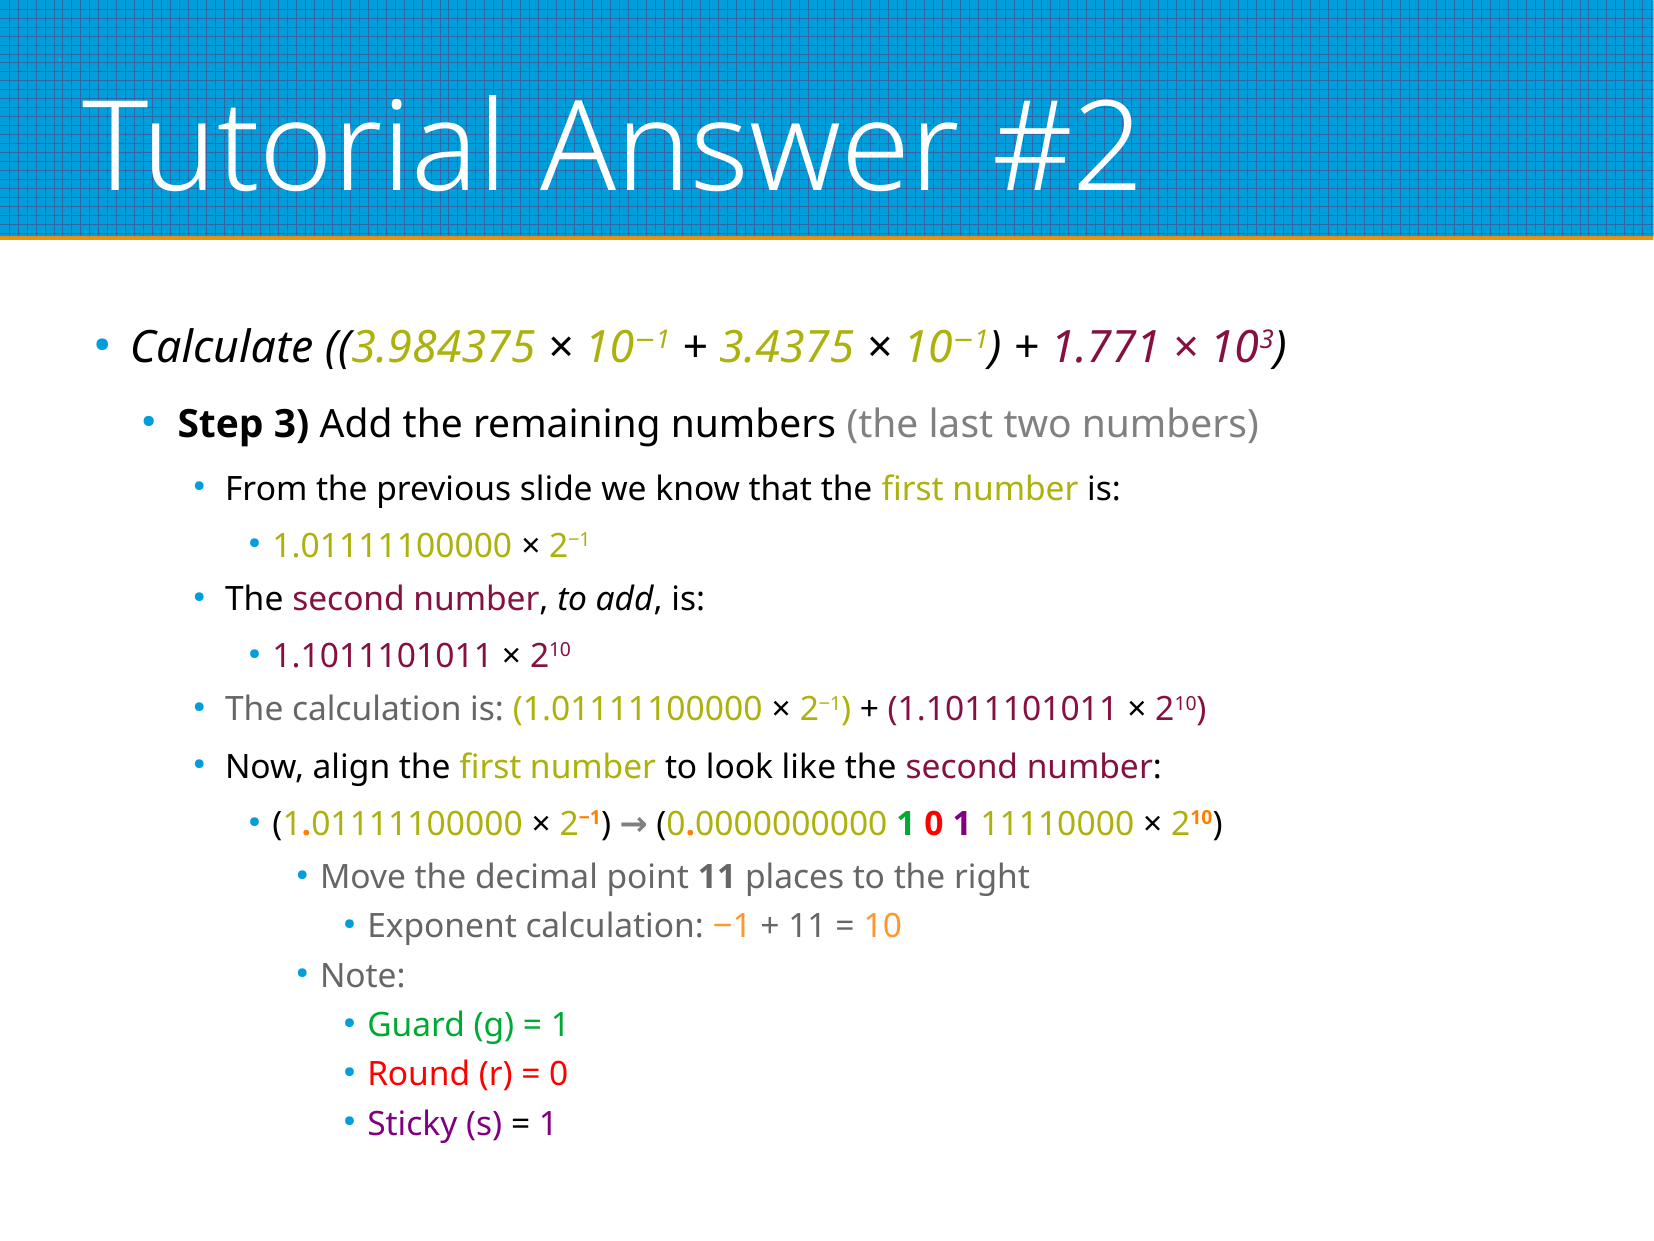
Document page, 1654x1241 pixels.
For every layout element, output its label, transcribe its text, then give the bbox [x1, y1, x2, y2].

list Calculate ((3.984375 × 10−1 + 3.4375 × 10−1) + 1.771 × 103) Step 3) Add the remaining numbers (the last two numbers) From the previous slide we know that the first number is: 1.01111100000 × 2‒1 The second number, to add, is: 1.1011101011 × 210 The calculation is: (1.01111100000 × 2‒1) + (1.1011101011 × 210) Now, align the first number to look like the second number: (1.01111100000 × 2‒1) → (0.0000000000 1 0 1 11110000 × 210) Move the decimal point 11 places to the right Exponent calculation: ‒1 + 11 = 10 Note: Guard (g) = 1 Round (r) = 0 Sticky (s) = 1 [82, 314, 1563, 1152]
title Tutorial Answer #2 [82, 19, 1571, 227]
